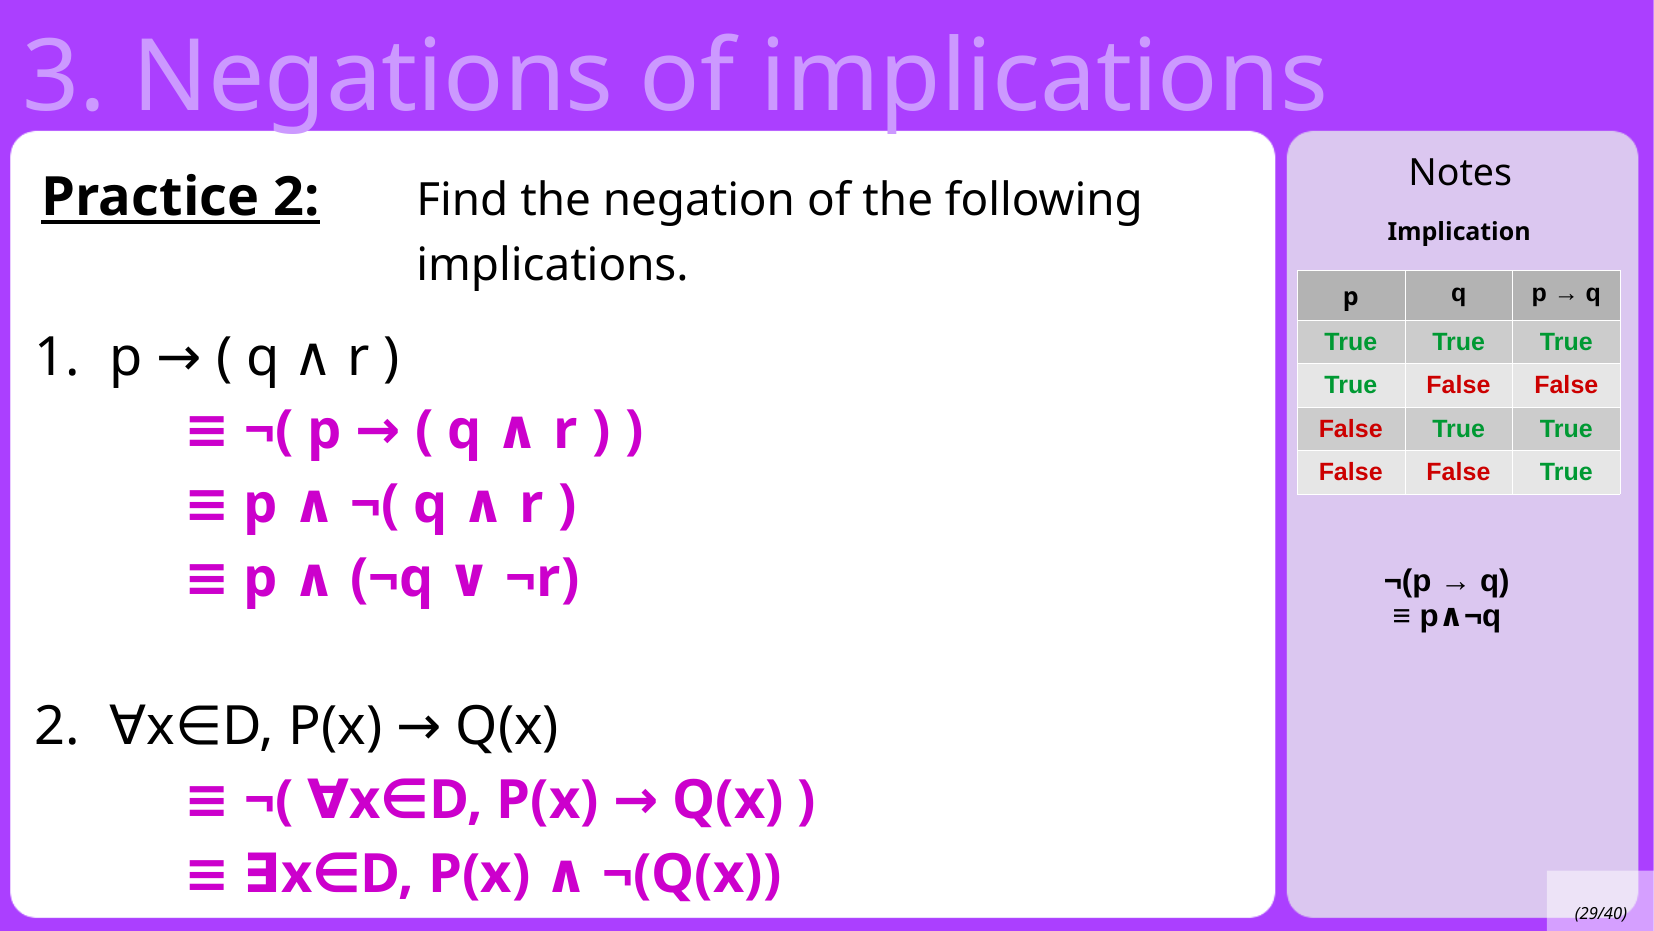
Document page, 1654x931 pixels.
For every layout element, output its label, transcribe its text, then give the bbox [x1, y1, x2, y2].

table_cell False [1298, 451, 1405, 494]
text_box Practice 2: Find the negation of the following implications. [41, 157, 1264, 345]
table_cell False [1406, 364, 1512, 407]
table_cell True [1513, 321, 1620, 363]
table_cell True [1513, 451, 1620, 494]
picture [0, 0, 1654, 931]
table_cell False [1406, 451, 1512, 494]
table_cell True [1406, 321, 1512, 363]
table_cell False [1298, 408, 1405, 450]
table_cell True [1298, 364, 1405, 407]
table_header p [1298, 271, 1405, 320]
text_box Notes [1290, 141, 1631, 199]
table_cell True [1406, 408, 1512, 450]
table_header q [1406, 271, 1512, 320]
table_cell False [1513, 364, 1620, 407]
table_header p → q [1513, 271, 1620, 320]
table_cell True [1513, 408, 1620, 450]
text_box 1. p → ( q ∧ r ) ≡ ¬( p → ( q ∧ r ) ) ≡ p ∧ ¬( q ∧ r ) ≡ p ∧ (¬q ∨ ¬r) 2. ∀x∈D, P(x) → Q(x) ≡ ¬( ∀x∈D, P(x) → Q(x) ) ≡ ∃x∈D, P(x) ∧ ¬(Q(x)) [34, 316, 1257, 804]
text_box Notes [1546, 870, 1654, 877]
text_box (<number>/40) [1546, 877, 1654, 931]
text_box Implication [1290, 209, 1629, 252]
text_box ¬(p → q) ≡ p∧¬q [1339, 563, 1554, 634]
table_cell True [1298, 321, 1405, 363]
title 3. Negations of implications [22, 13, 1511, 130]
